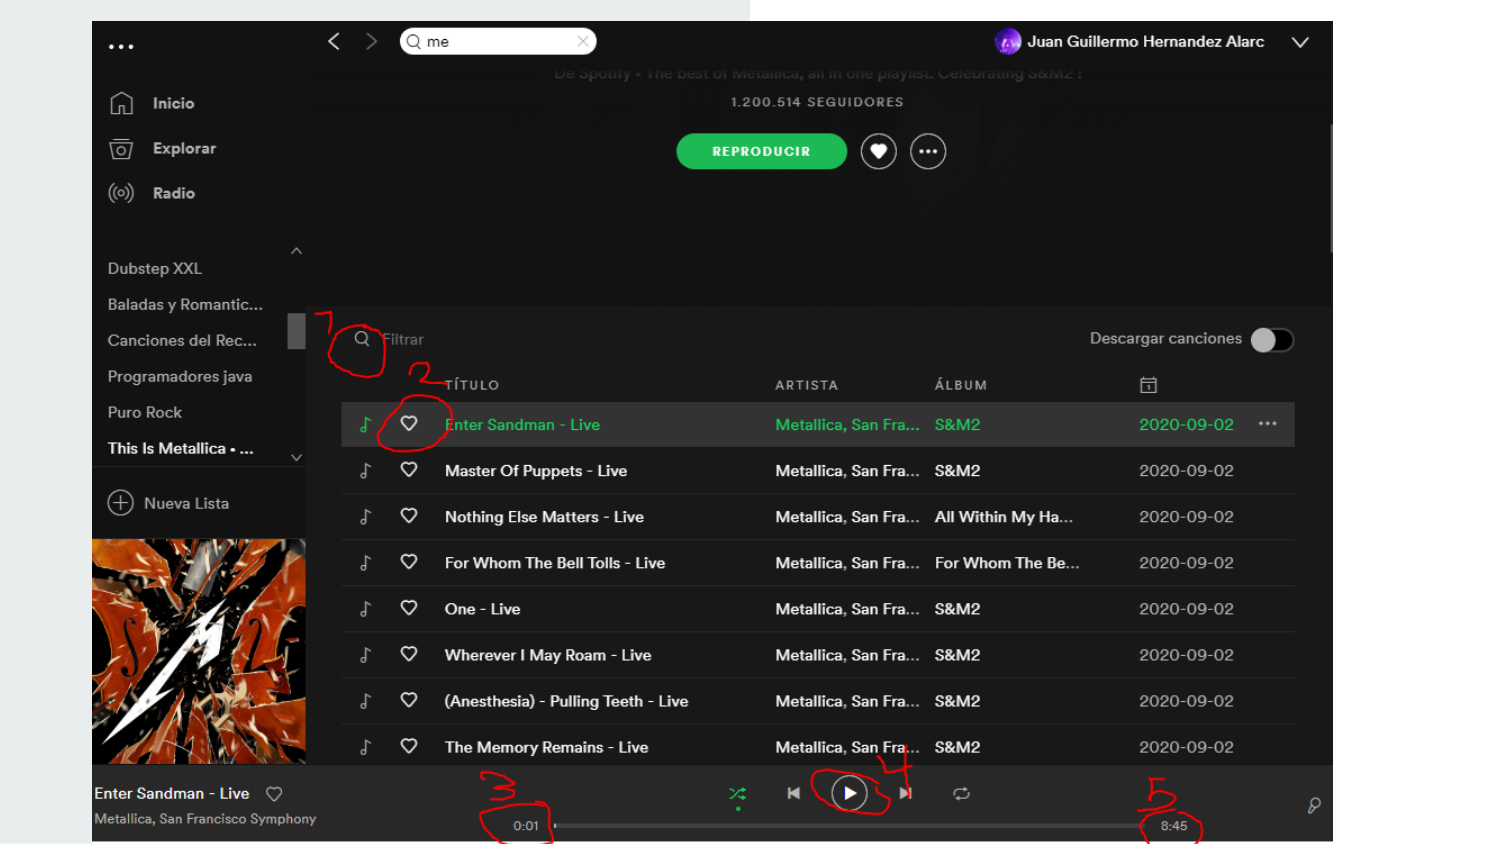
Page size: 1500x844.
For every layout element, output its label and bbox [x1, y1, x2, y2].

picture [92, 21, 1333, 844]
